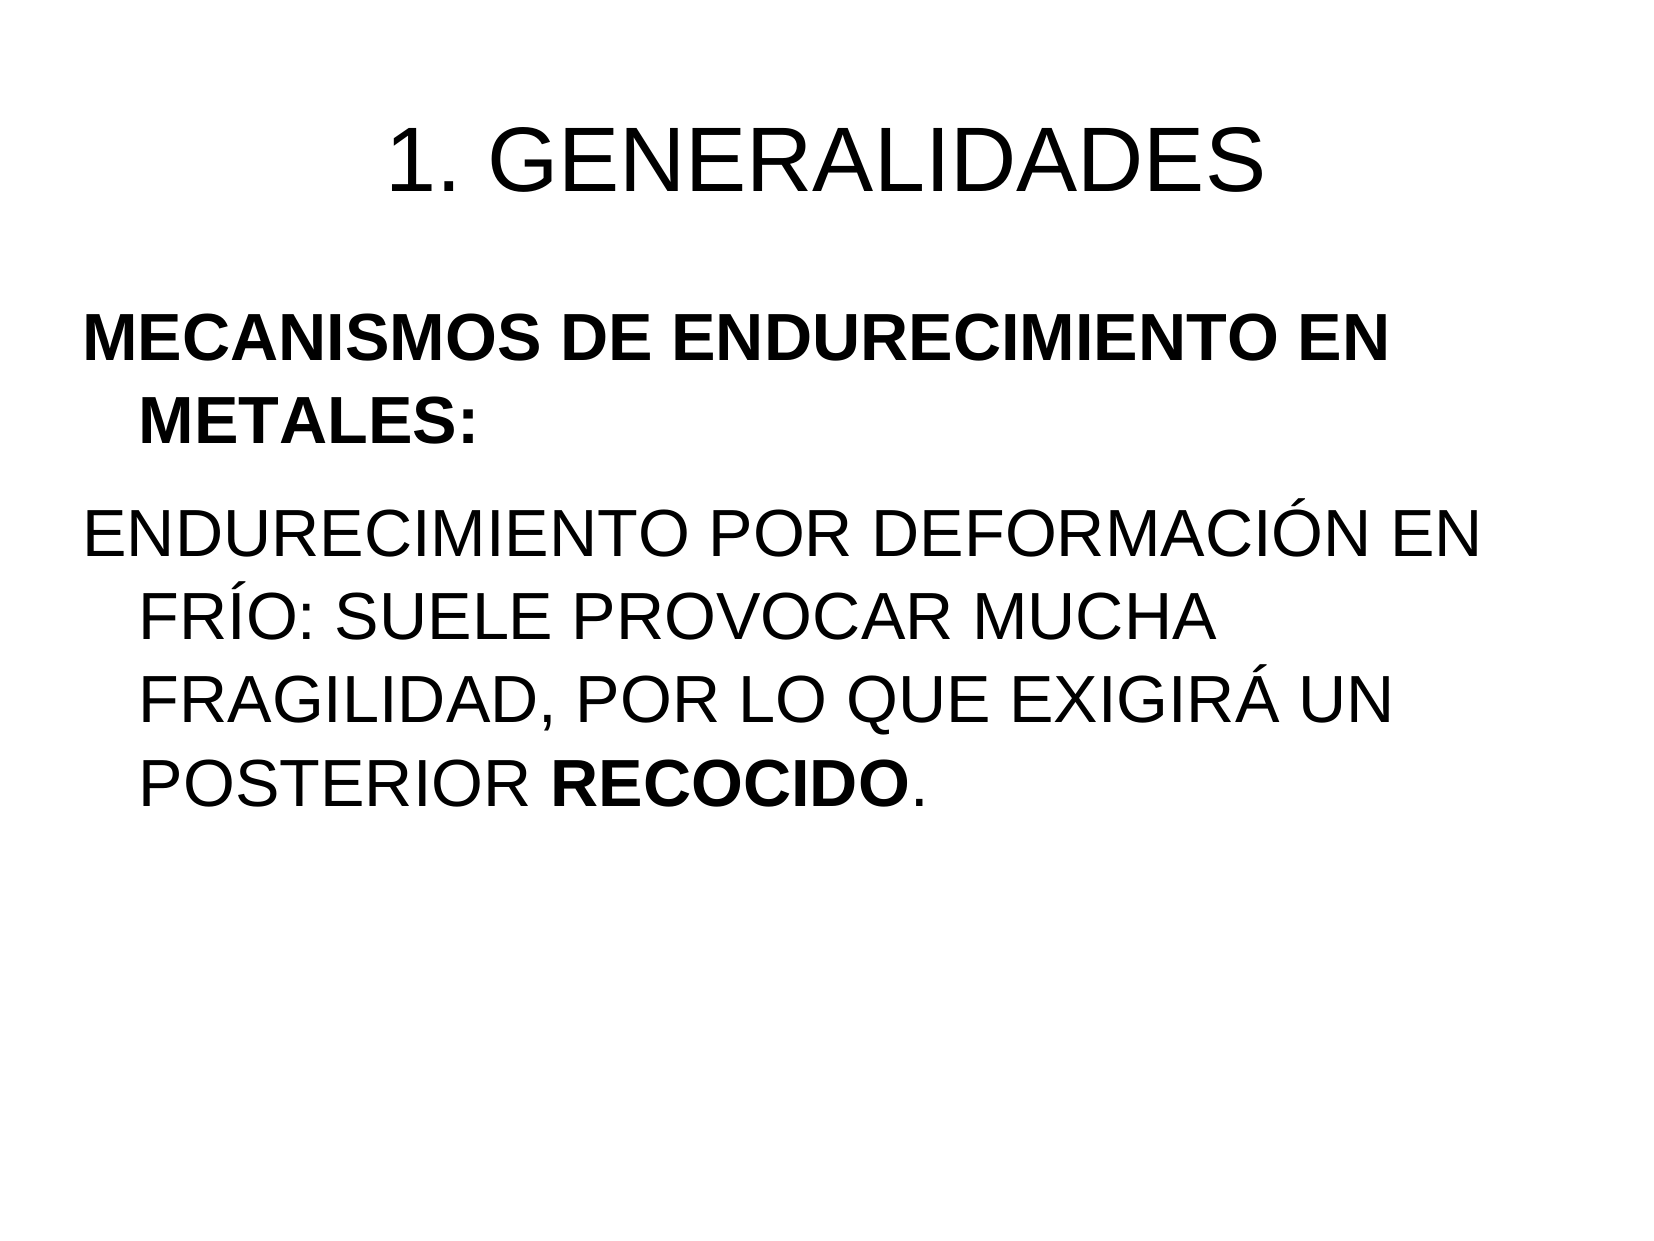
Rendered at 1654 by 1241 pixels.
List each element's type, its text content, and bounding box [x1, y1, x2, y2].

title 1. GENERALIDADES [82, 56, 1571, 249]
list MECANISMOS DE ENDURECIMIENTO EN METALES: ENDURECIMIENTO POR DEFORMACIÓN EN FRÍO: SUELE PROVOCAR MUCHA FRAGILIDAD, POR LO QUE EXIGIRÁ UN POSTERIOR RECOCIDO. [82, 290, 1571, 1109]
